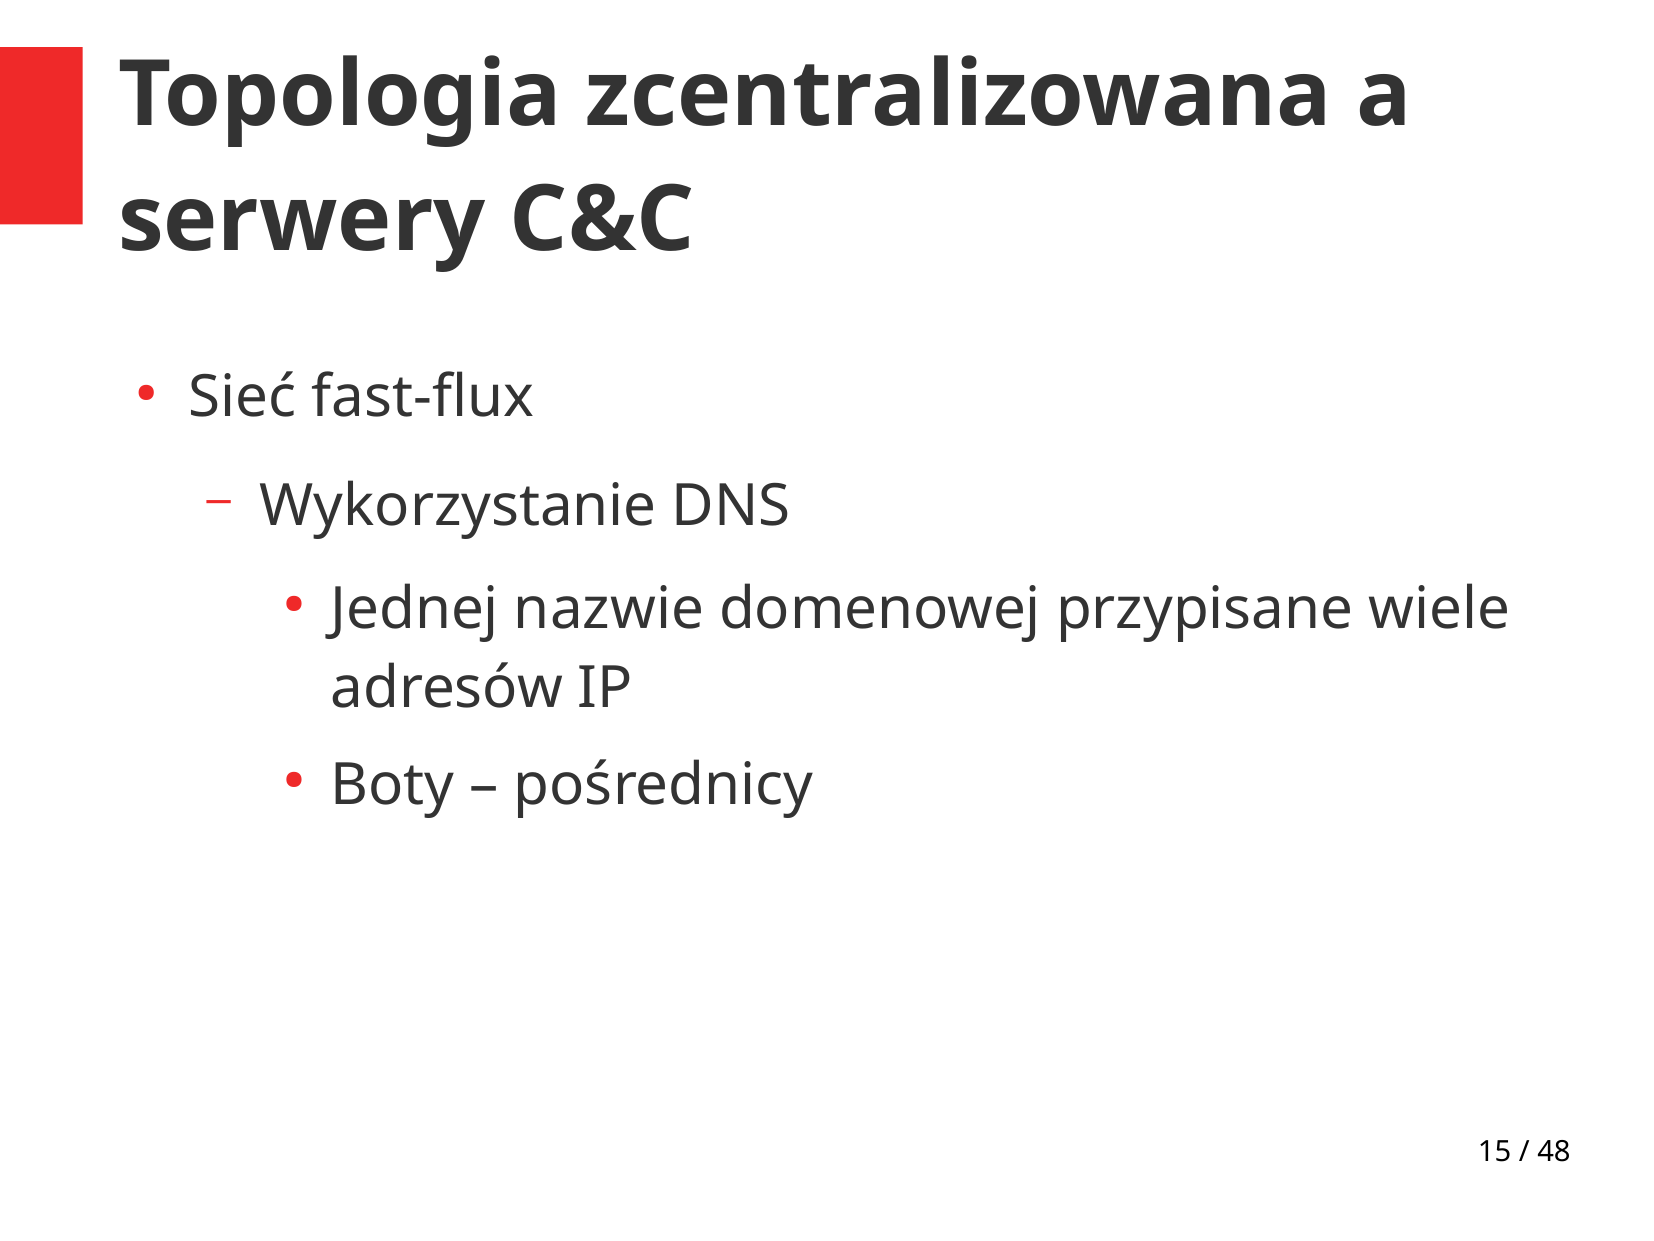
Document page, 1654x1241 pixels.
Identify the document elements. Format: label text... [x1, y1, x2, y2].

title Topologia zcentralizowana a serwery C&C [118, 45, 1571, 260]
list Sieć fast-flux Wykorzystanie DNS Jednej nazwie domenowej przypisane wiele adresów IP Boty – pośrednicy [118, 354, 1536, 1074]
